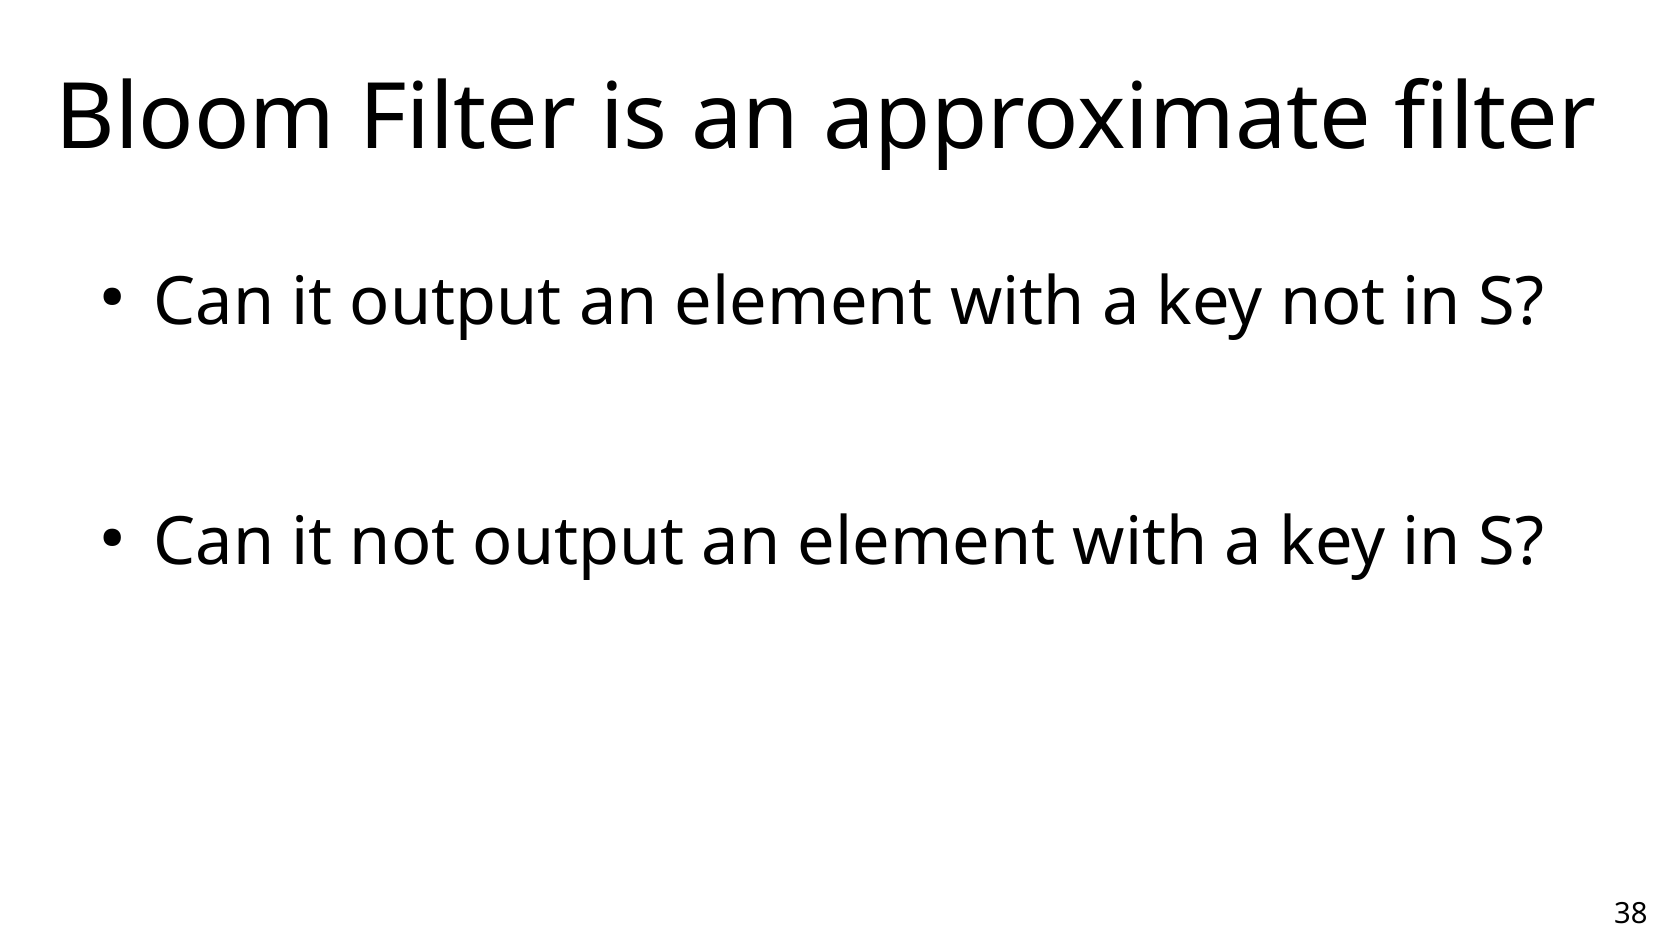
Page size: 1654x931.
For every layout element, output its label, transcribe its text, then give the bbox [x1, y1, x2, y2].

list Can it output an element with a key not in S? Can it not output an element with a key in S? [82, 253, 1571, 793]
title Bloom Filter is an approximate filter [1, 1, 1653, 226]
